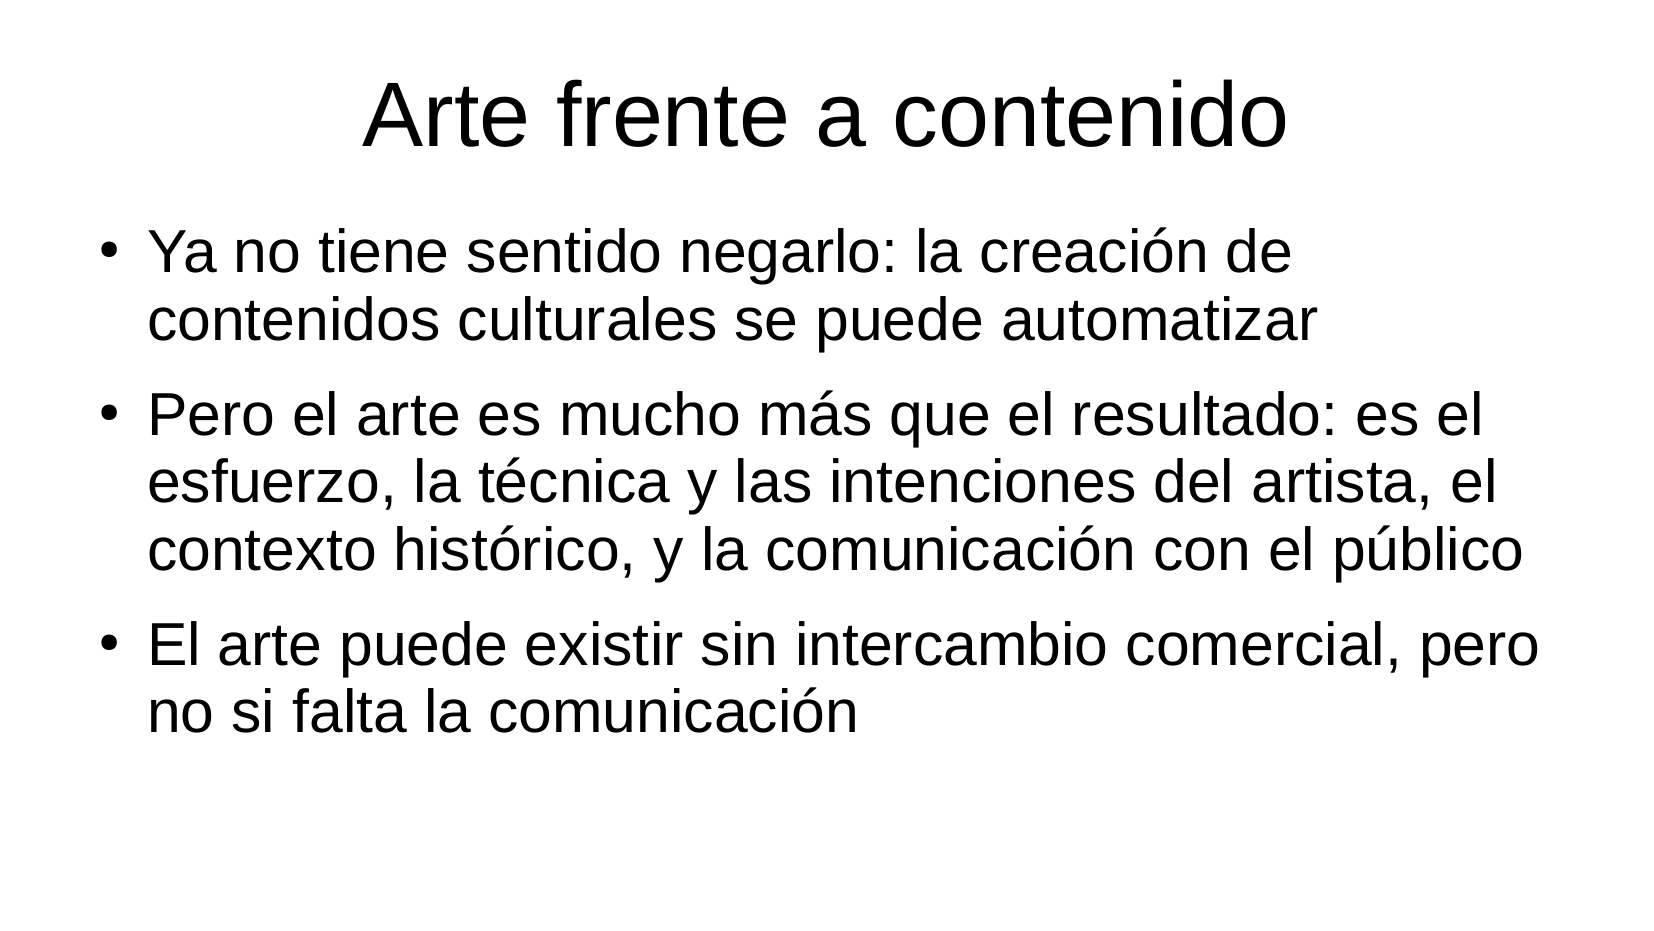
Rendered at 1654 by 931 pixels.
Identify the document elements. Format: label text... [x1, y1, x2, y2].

title Arte frente a contenido [82, 37, 1571, 193]
list Ya no tiene sentido negarlo: la creación de contenidos culturales se puede automatizar Pero el arte es mucho más que el resultado: es el esfuerzo, la técnica y las intenciones del artista, el contexto histórico, y la comunicación con el público El arte puede existir sin intercambio comercial, pero no si falta la comunicación [82, 217, 1571, 758]
